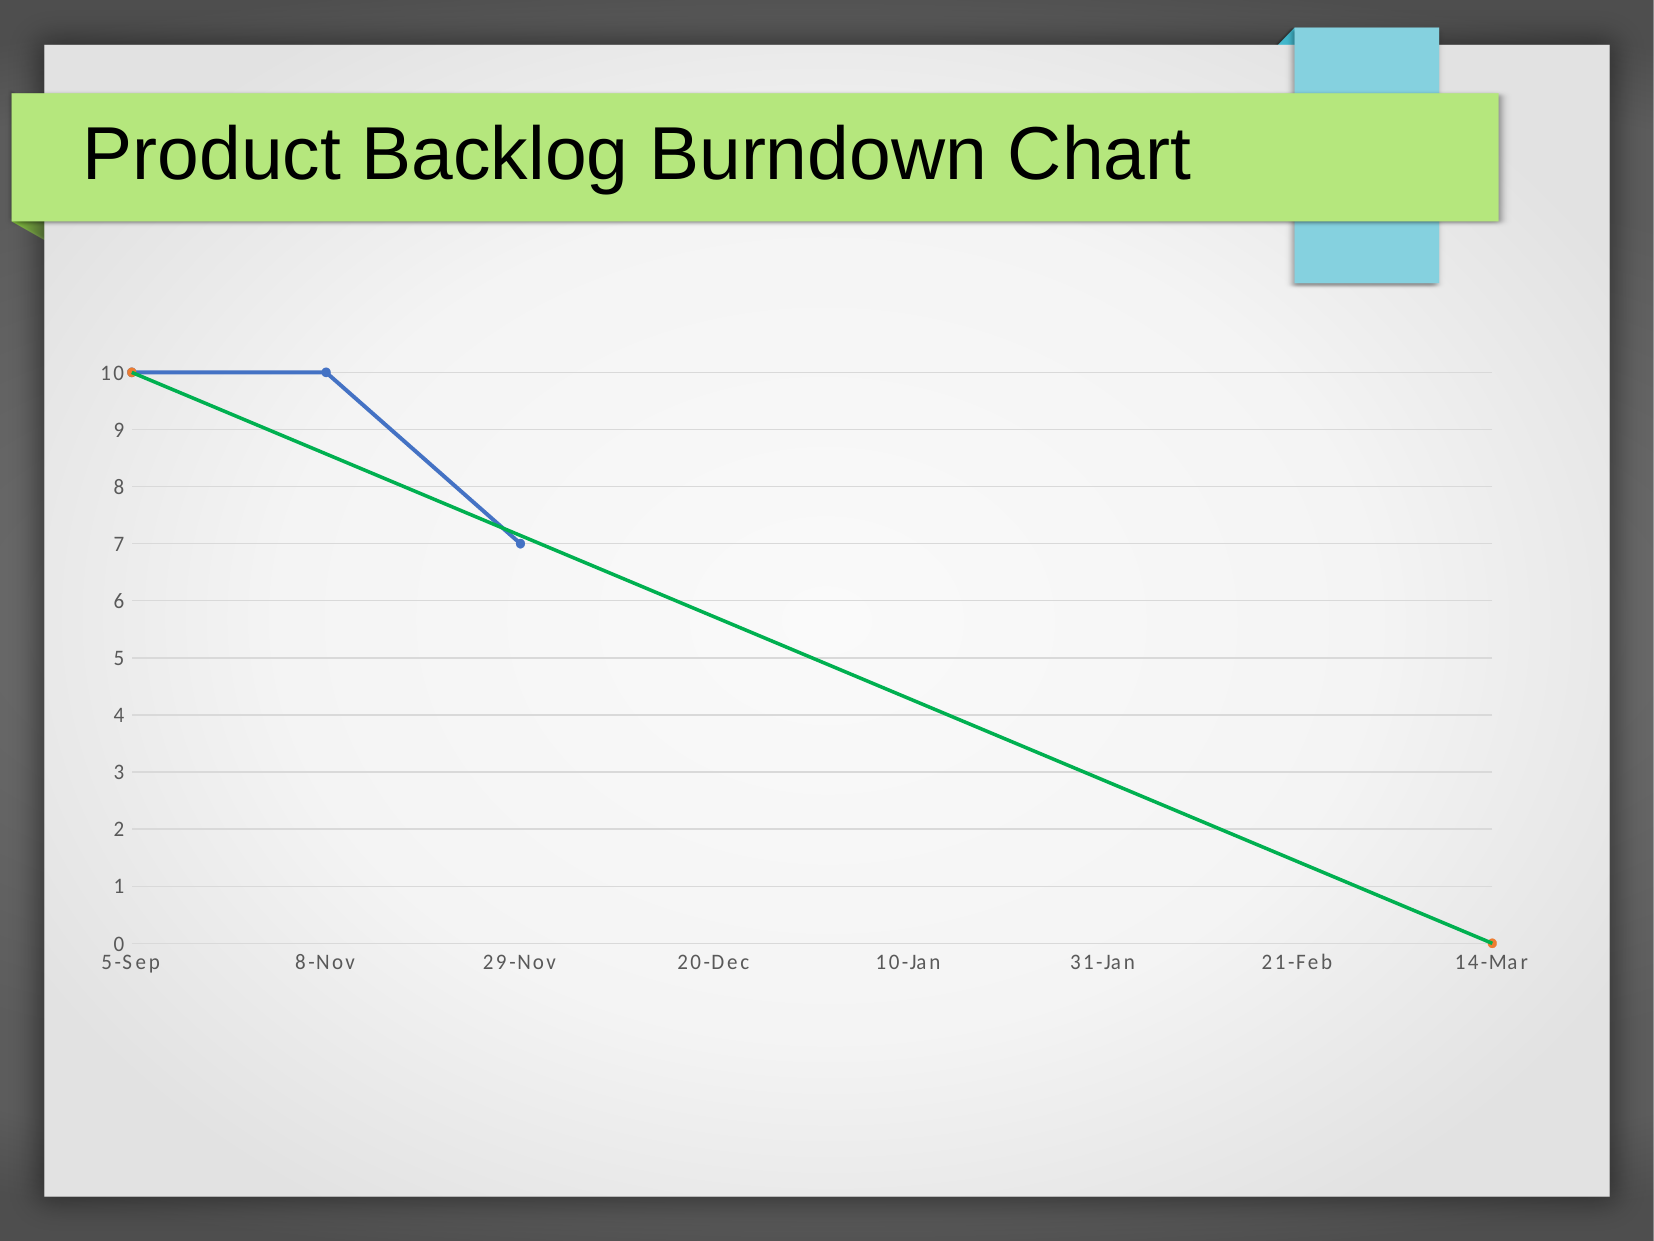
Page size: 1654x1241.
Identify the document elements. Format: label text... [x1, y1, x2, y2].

title Product Backlog Burndown Chart [82, 94, 1264, 213]
picture [0, 0, 1654, 1241]
